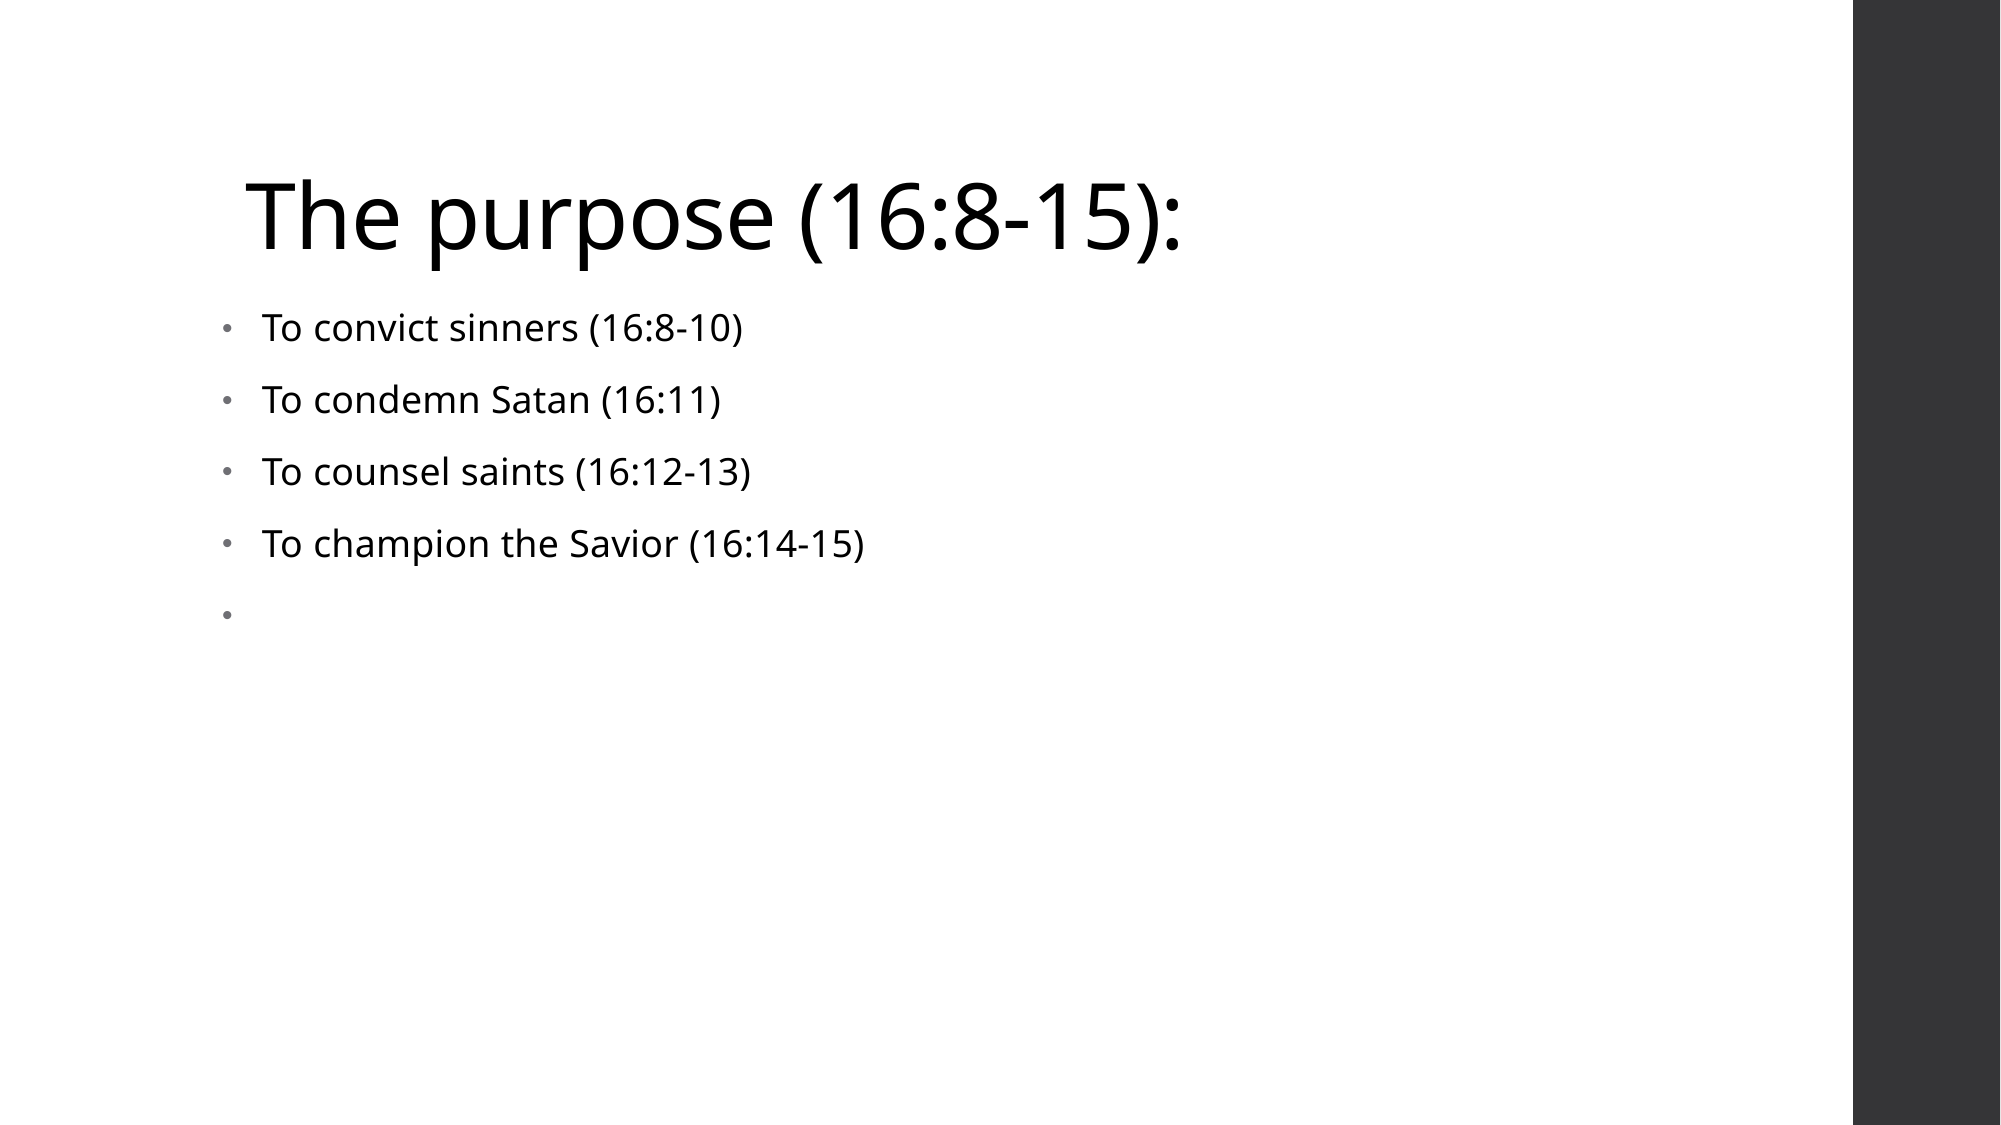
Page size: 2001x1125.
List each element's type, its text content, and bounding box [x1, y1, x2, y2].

list To convict sinners (16:8-10) To condemn Satan (16:11) To counsel saints (16:12-13) To champion the Savior (16:14-15) [206, 299, 1617, 1014]
title The purpose (16:8-15): [206, 60, 1797, 278]
